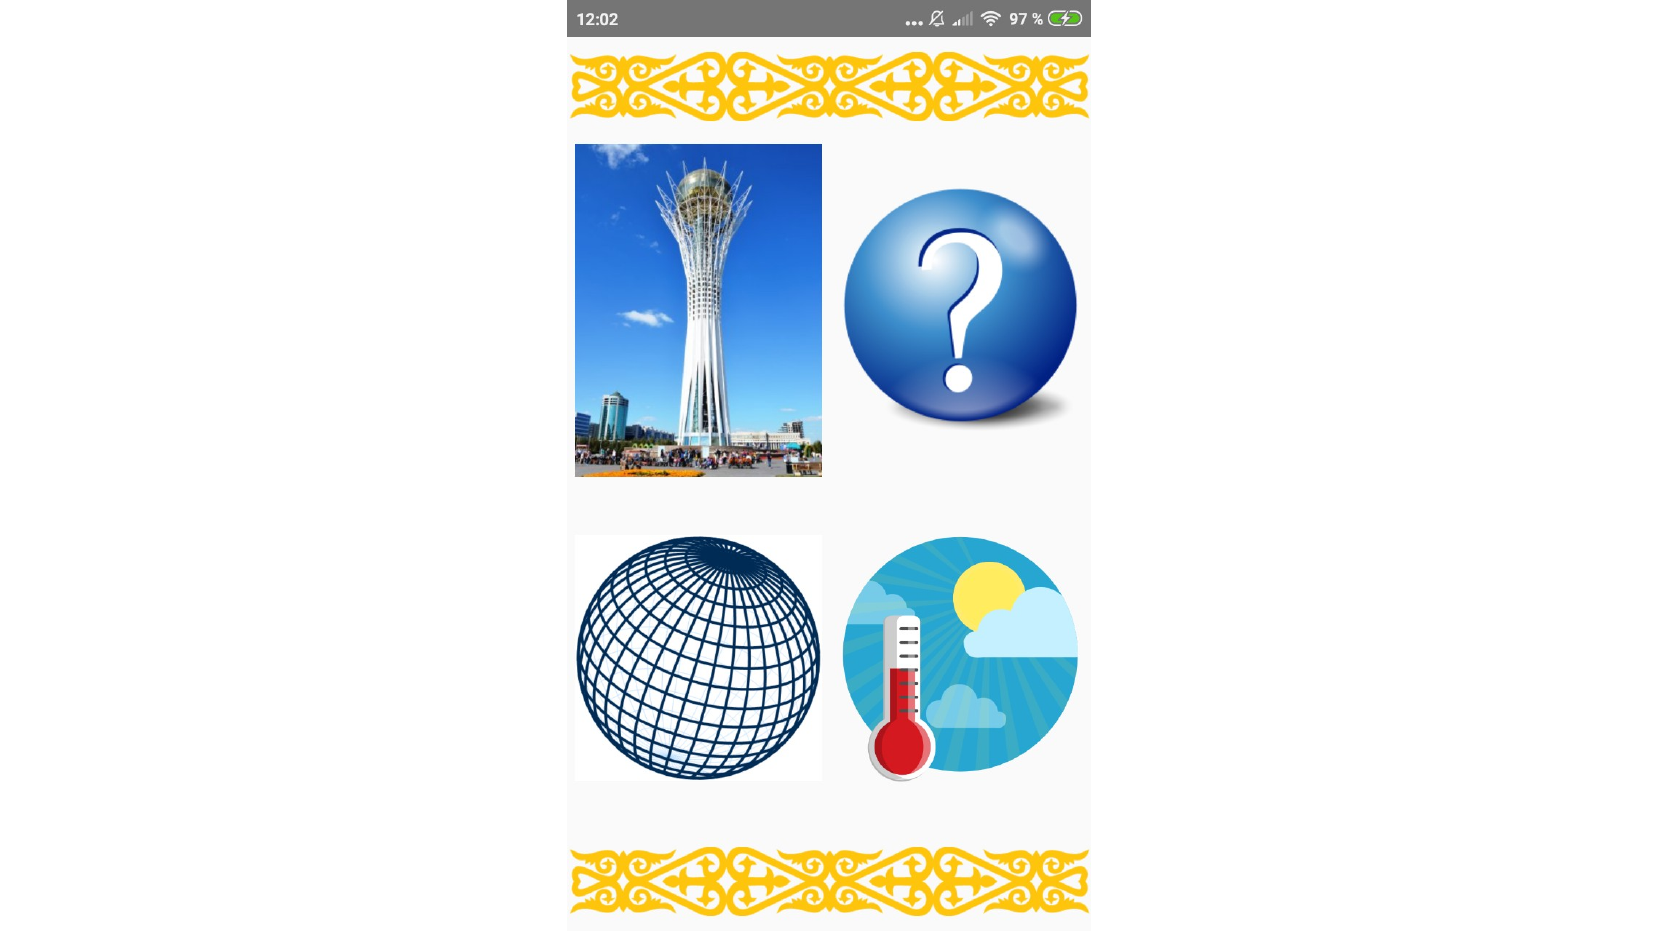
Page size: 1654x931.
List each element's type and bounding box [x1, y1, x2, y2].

picture [567, 0, 1091, 931]
